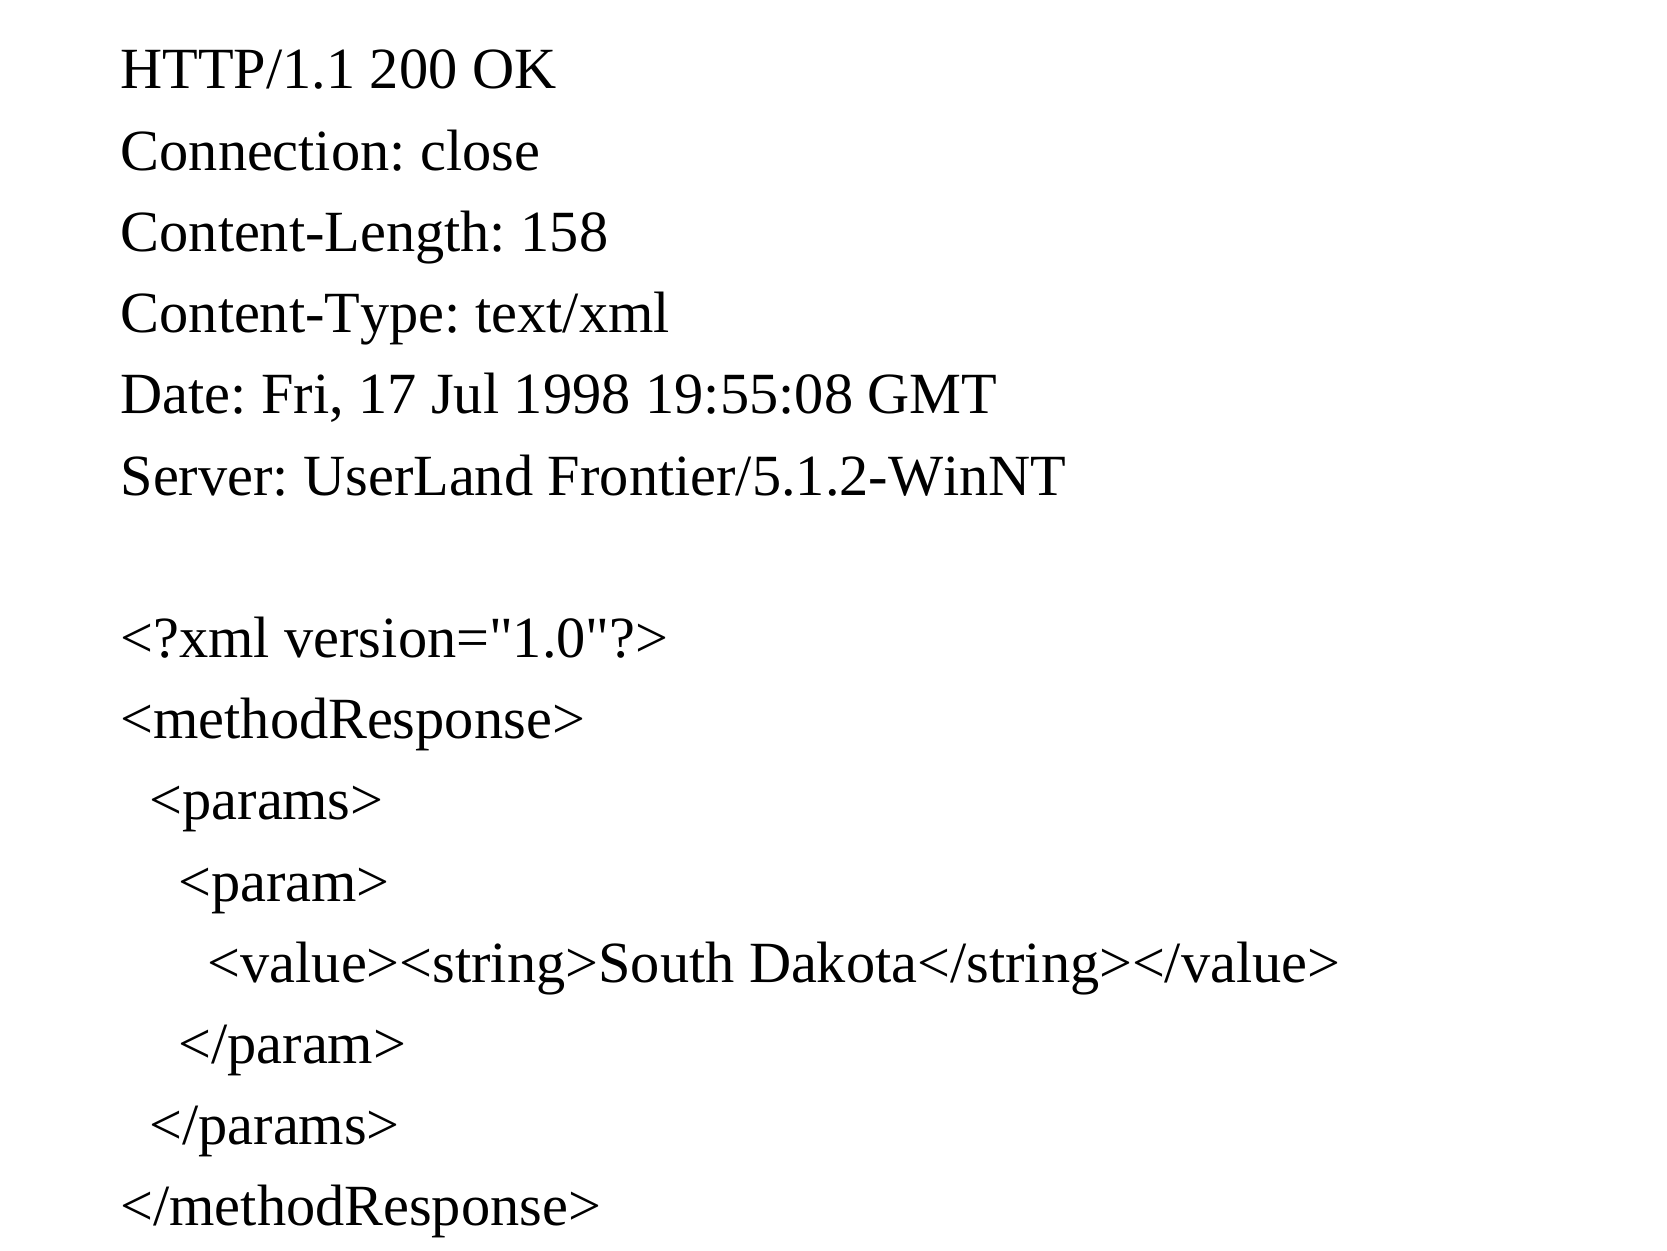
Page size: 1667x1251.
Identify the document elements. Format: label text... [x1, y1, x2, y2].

subtitle HTTP/1.1 200 OK Connection: close Content-Length: 158 Content-Type: text/xml Date: Fri, 17 Jul 1998 19:55:08 GMT Server: UserLand Frontier/5.1.2-WinNT <?xml version="1.0"?> <methodResponse> <params> <param> <value><string>South Dakota</string></value> </param> </params> </methodResponse> [120, 36, 1538, 1239]
